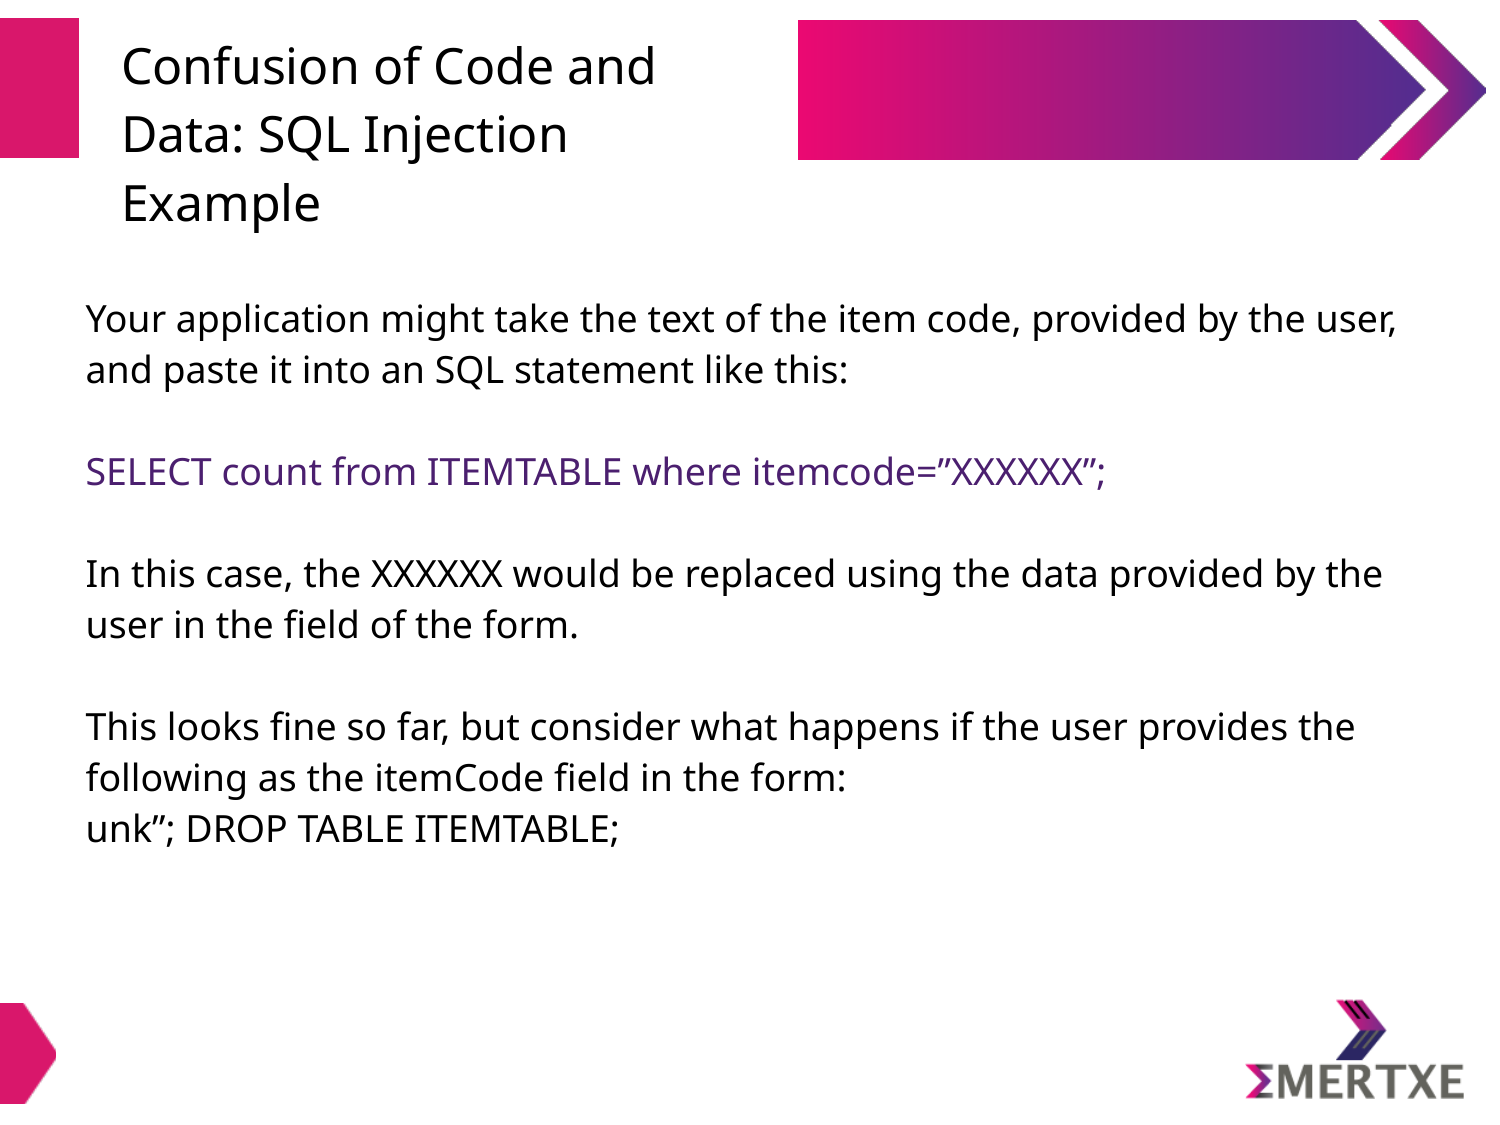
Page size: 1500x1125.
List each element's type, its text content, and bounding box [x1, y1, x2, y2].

picture [1245, 996, 1465, 1099]
picture [798, 20, 1486, 160]
text_box Confusion of Code and Data: SQL Injection Example [106, 23, 792, 200]
text_box Your application might take the text of the item code, provided by the user, and paste it into an SQL statement like this: SELECT count from ITEMTABLE where itemcode=”XXXXXX”; In this case, the XXXXXX would be replaced using the data provided by the user in the field of the form. This looks fine so far, but consider what happens if the user provides the following as the itemCode field in the form: unk”; DROP TABLE ITEMTABLE; [70, 200, 1418, 868]
